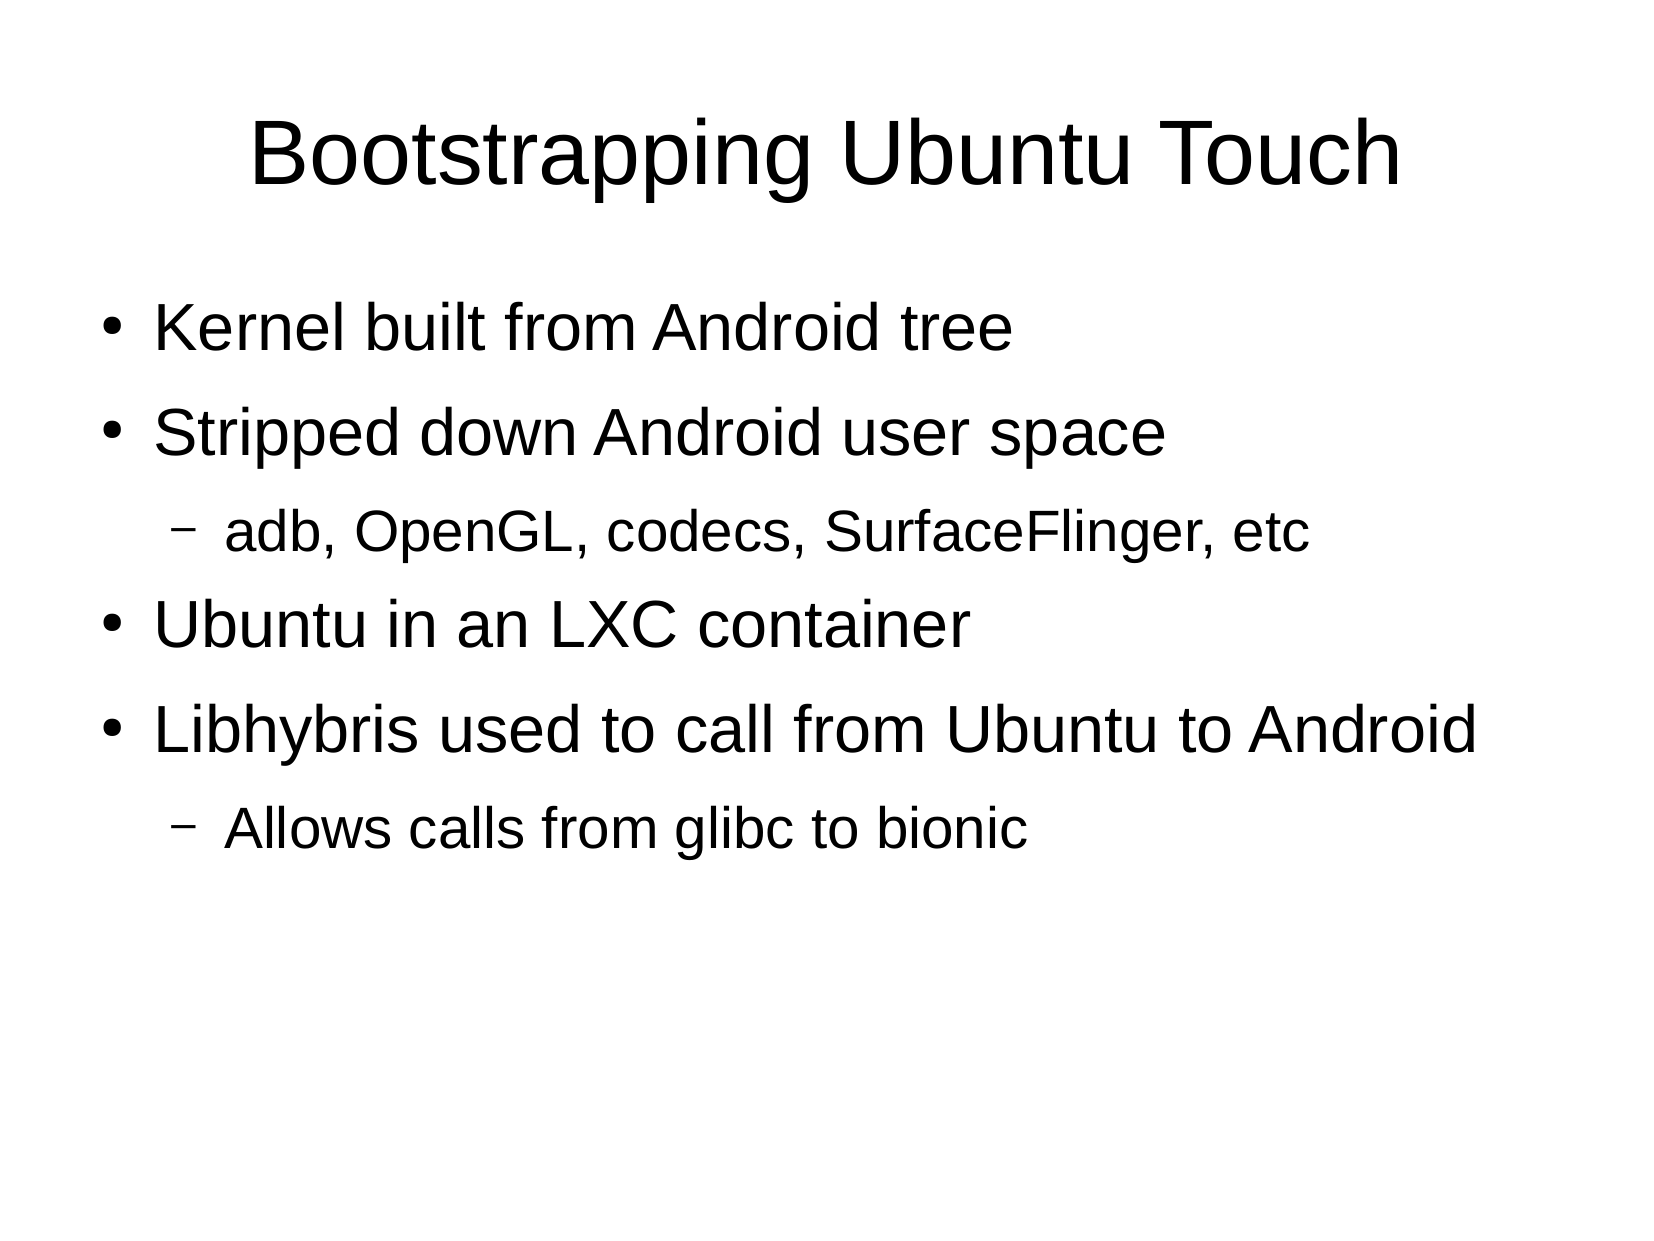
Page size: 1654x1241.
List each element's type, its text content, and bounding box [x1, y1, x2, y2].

title Bootstrapping Ubuntu Touch [82, 49, 1571, 257]
list Kernel built from Android tree Stripped down Android user space adb, OpenGL, codecs, SurfaceFlinger, etc Ubuntu in an LXC container Libhybris used to call from Ubuntu to Android Allows calls from glibc to bionic [82, 290, 1571, 1010]
